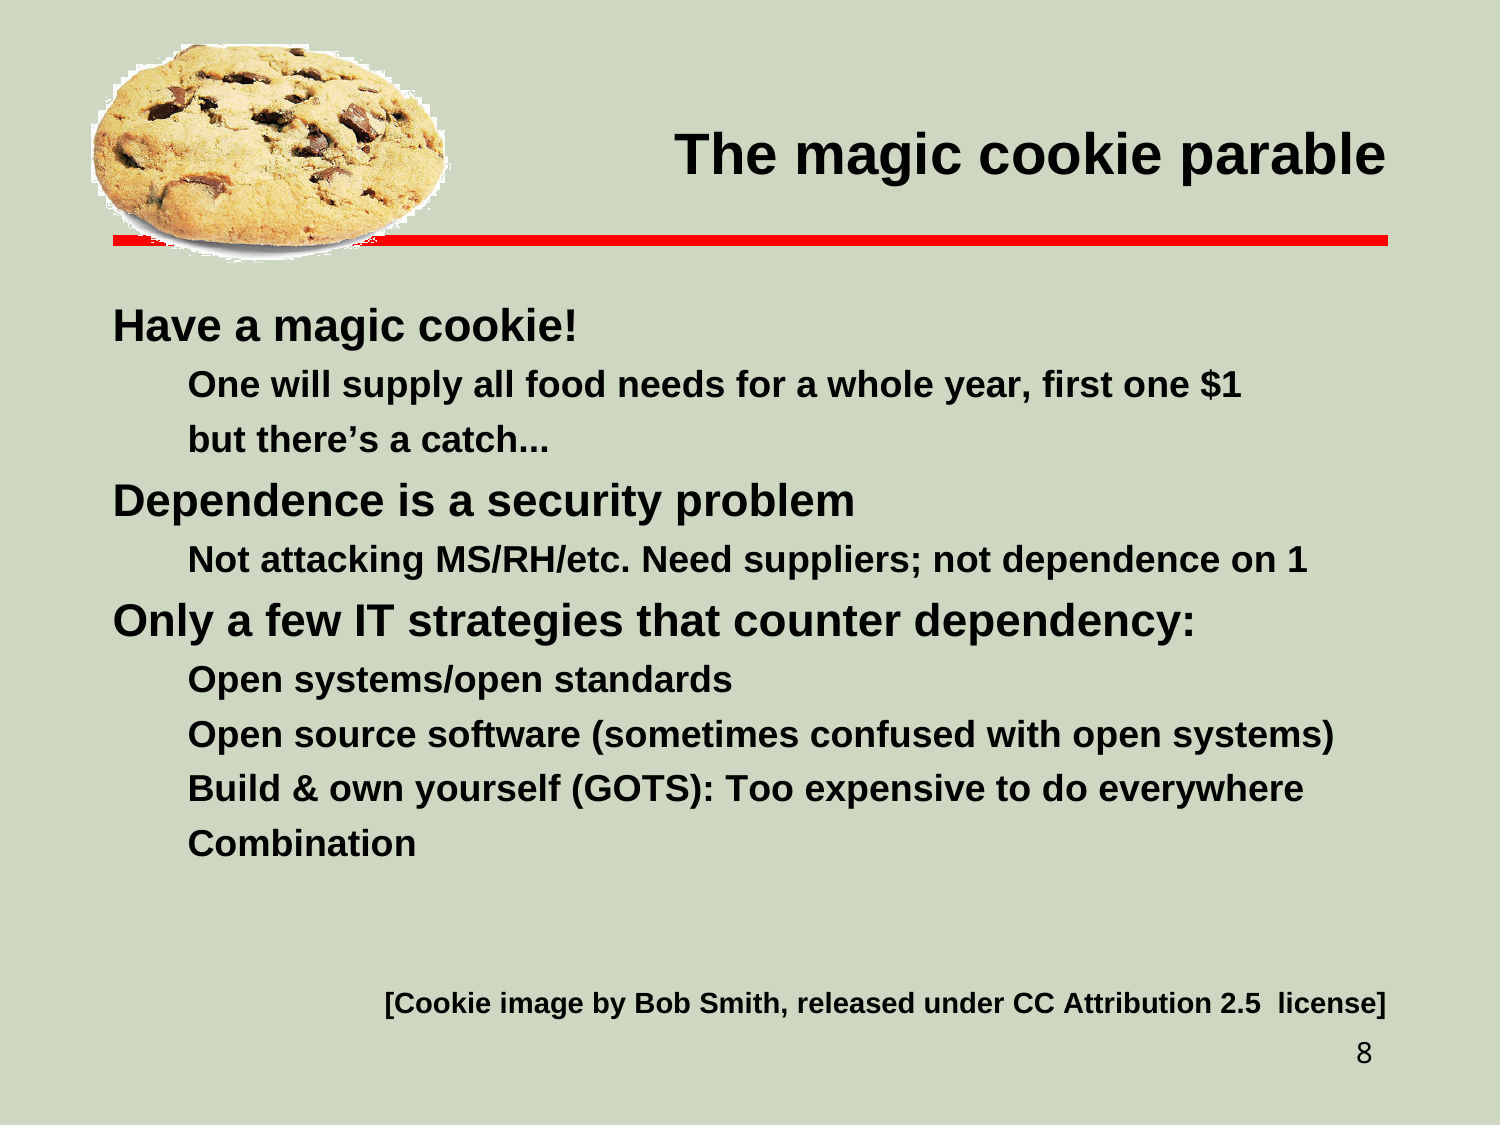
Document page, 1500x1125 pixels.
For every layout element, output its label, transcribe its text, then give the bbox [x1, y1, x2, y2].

title The magic cookie parable [451, 93, 1388, 217]
picture [75, 37, 451, 267]
list Have a magic cookie! One will supply all food needs for a whole year, first one $1 but there’s a catch... Dependence is a security problem Not attacking MS/RH/etc. Need suppliers; not dependence on 1 Only a few IT strategies that counter dependency: Open systems/open standards Open source software (sometimes confused with open systems) Build & own yourself (GOTS): Too expensive to do everywhere Combination [Cookie image by Bob Smith, released under CC Attribution 2.5 license] [112, 299, 1388, 1021]
